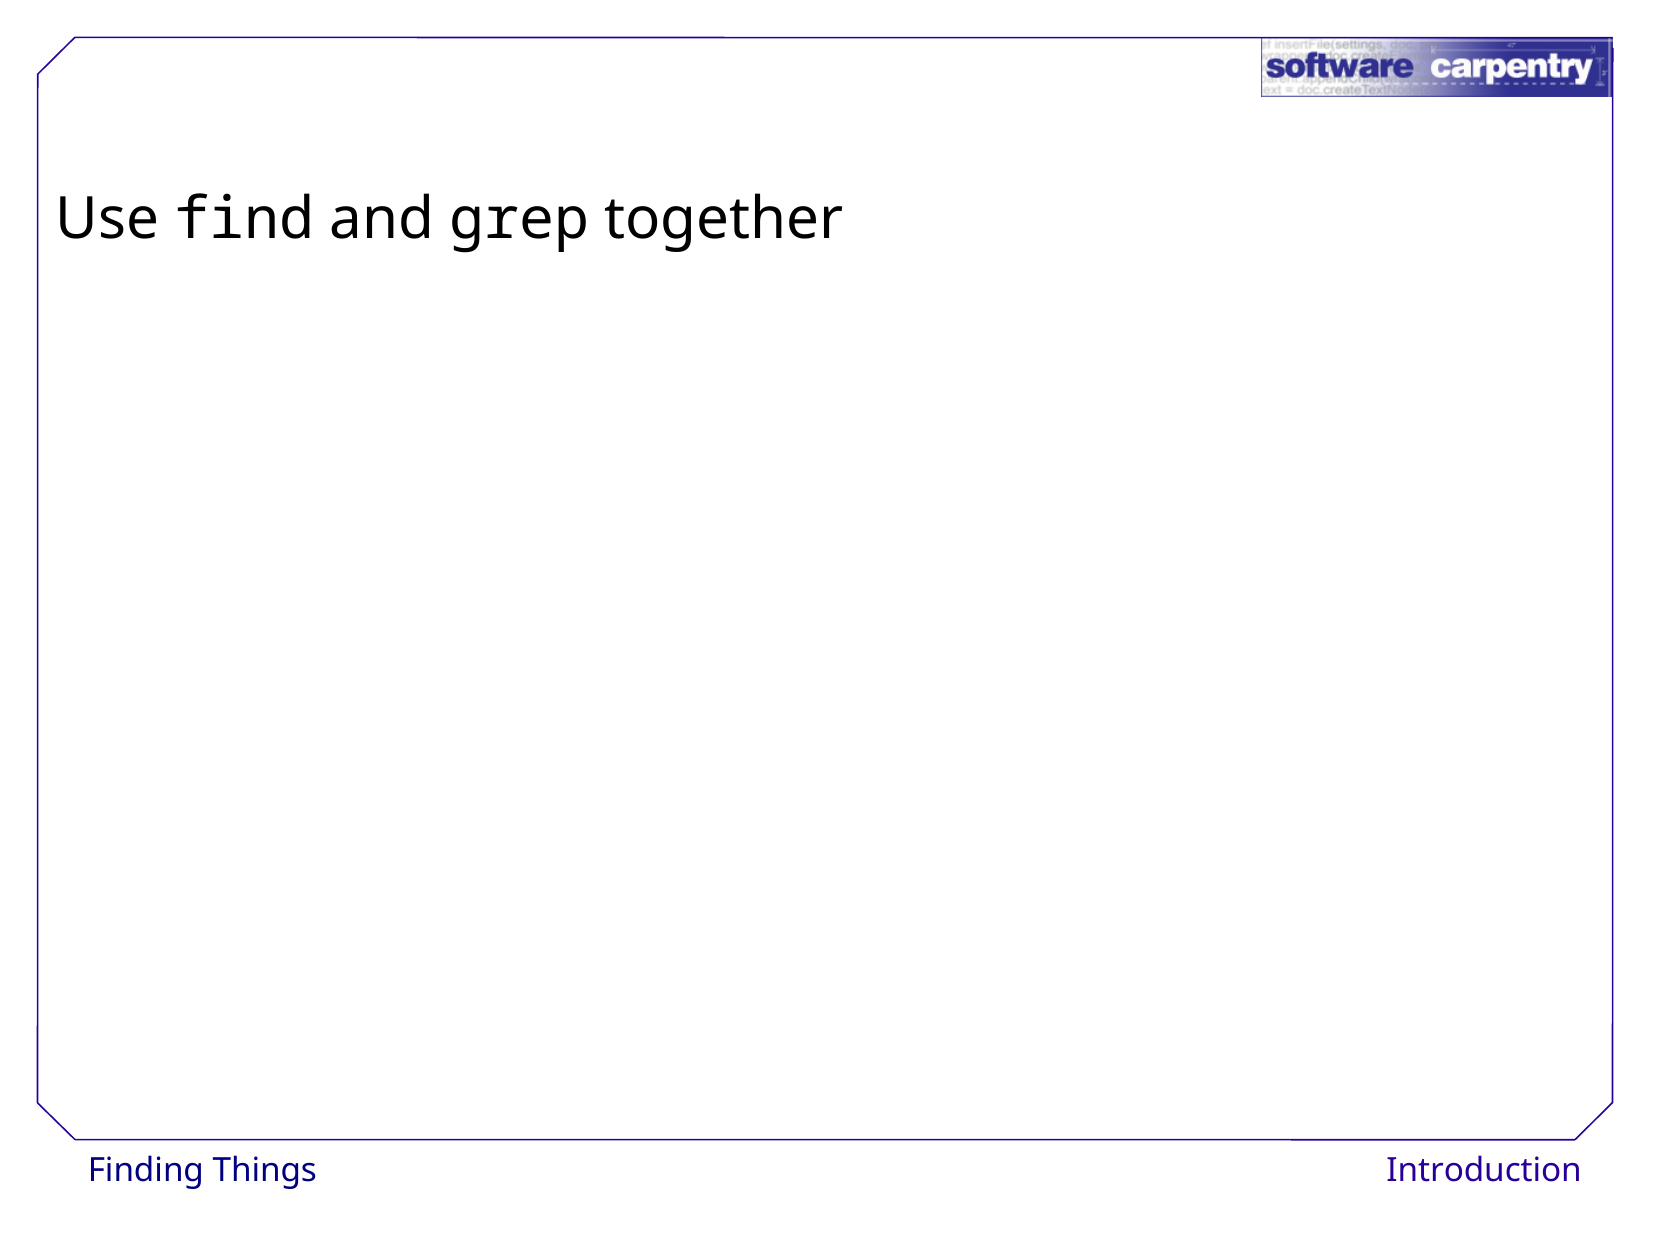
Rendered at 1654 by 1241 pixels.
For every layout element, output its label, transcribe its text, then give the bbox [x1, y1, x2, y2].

picture [1261, 39, 1613, 97]
text_box Use find and grep together [40, 138, 1008, 259]
